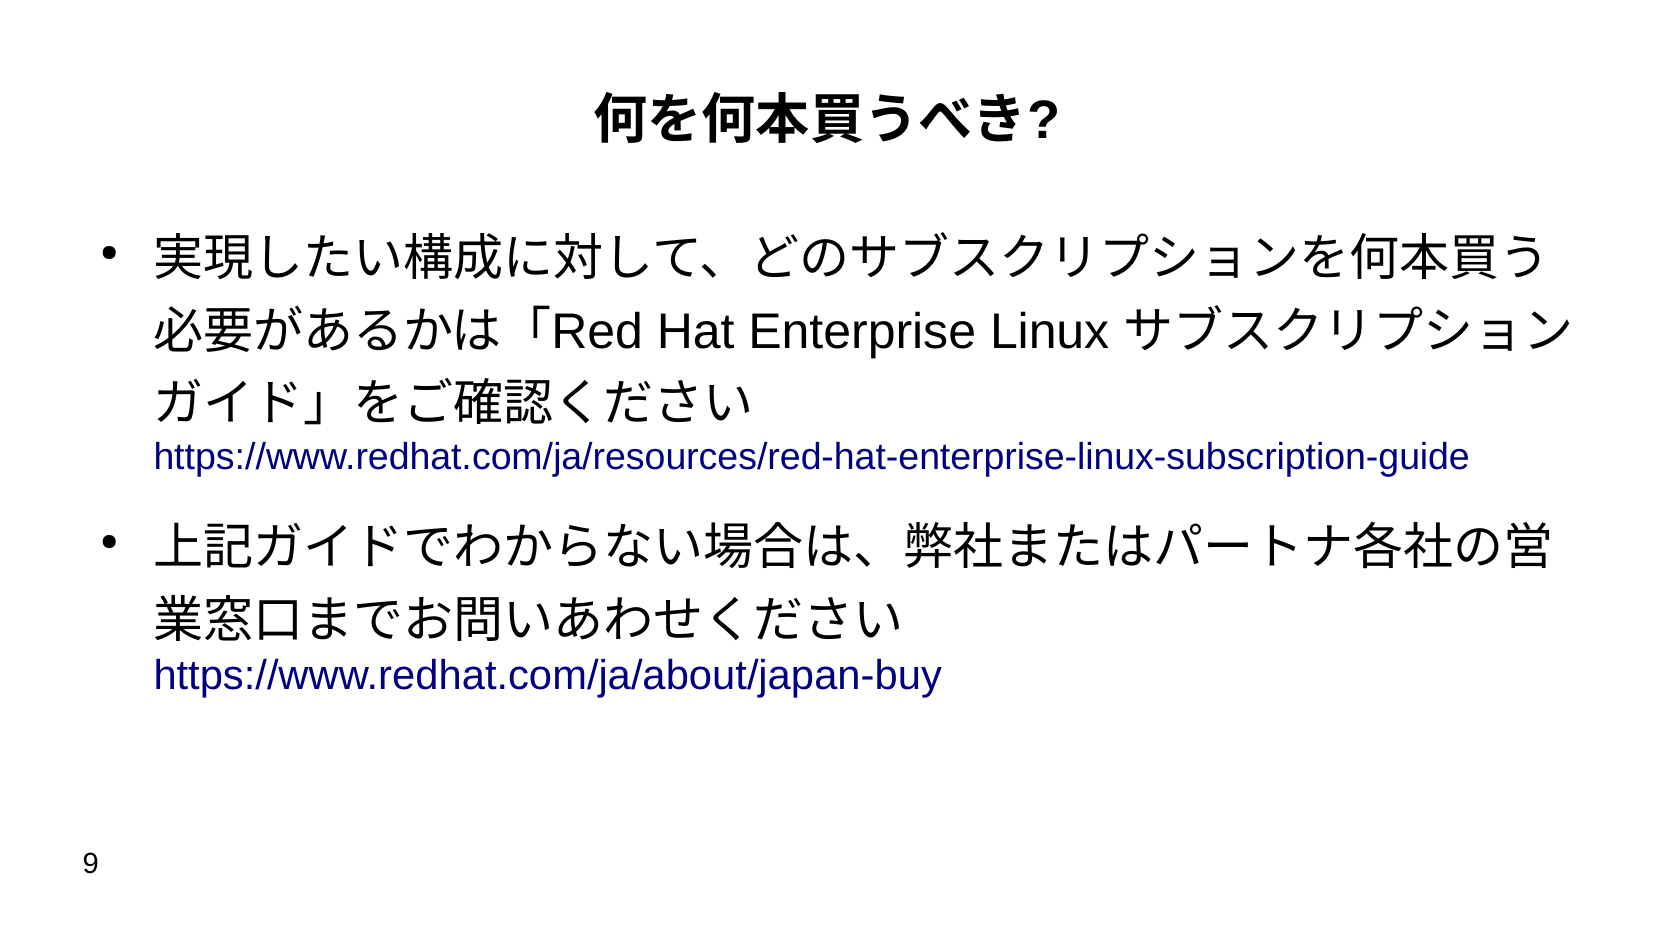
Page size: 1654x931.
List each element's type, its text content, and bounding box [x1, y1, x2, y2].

list 実現したい構成に対して、どのサブスクリプションを何本買う必要があるかは「Red Hat Enterprise Linux サブスクリプションガイド」をご確認ください https://www.redhat.com/ja/resources/red-hat-enterprise-linux-subscription-guide 上記ガイドでわからない場合は、弊社またはパートナ各社の営業窓口までお問いあわせください https://www.redhat.com/ja/about/japan-buy [82, 217, 1580, 827]
title 何を何本買うべき? [82, 37, 1571, 193]
